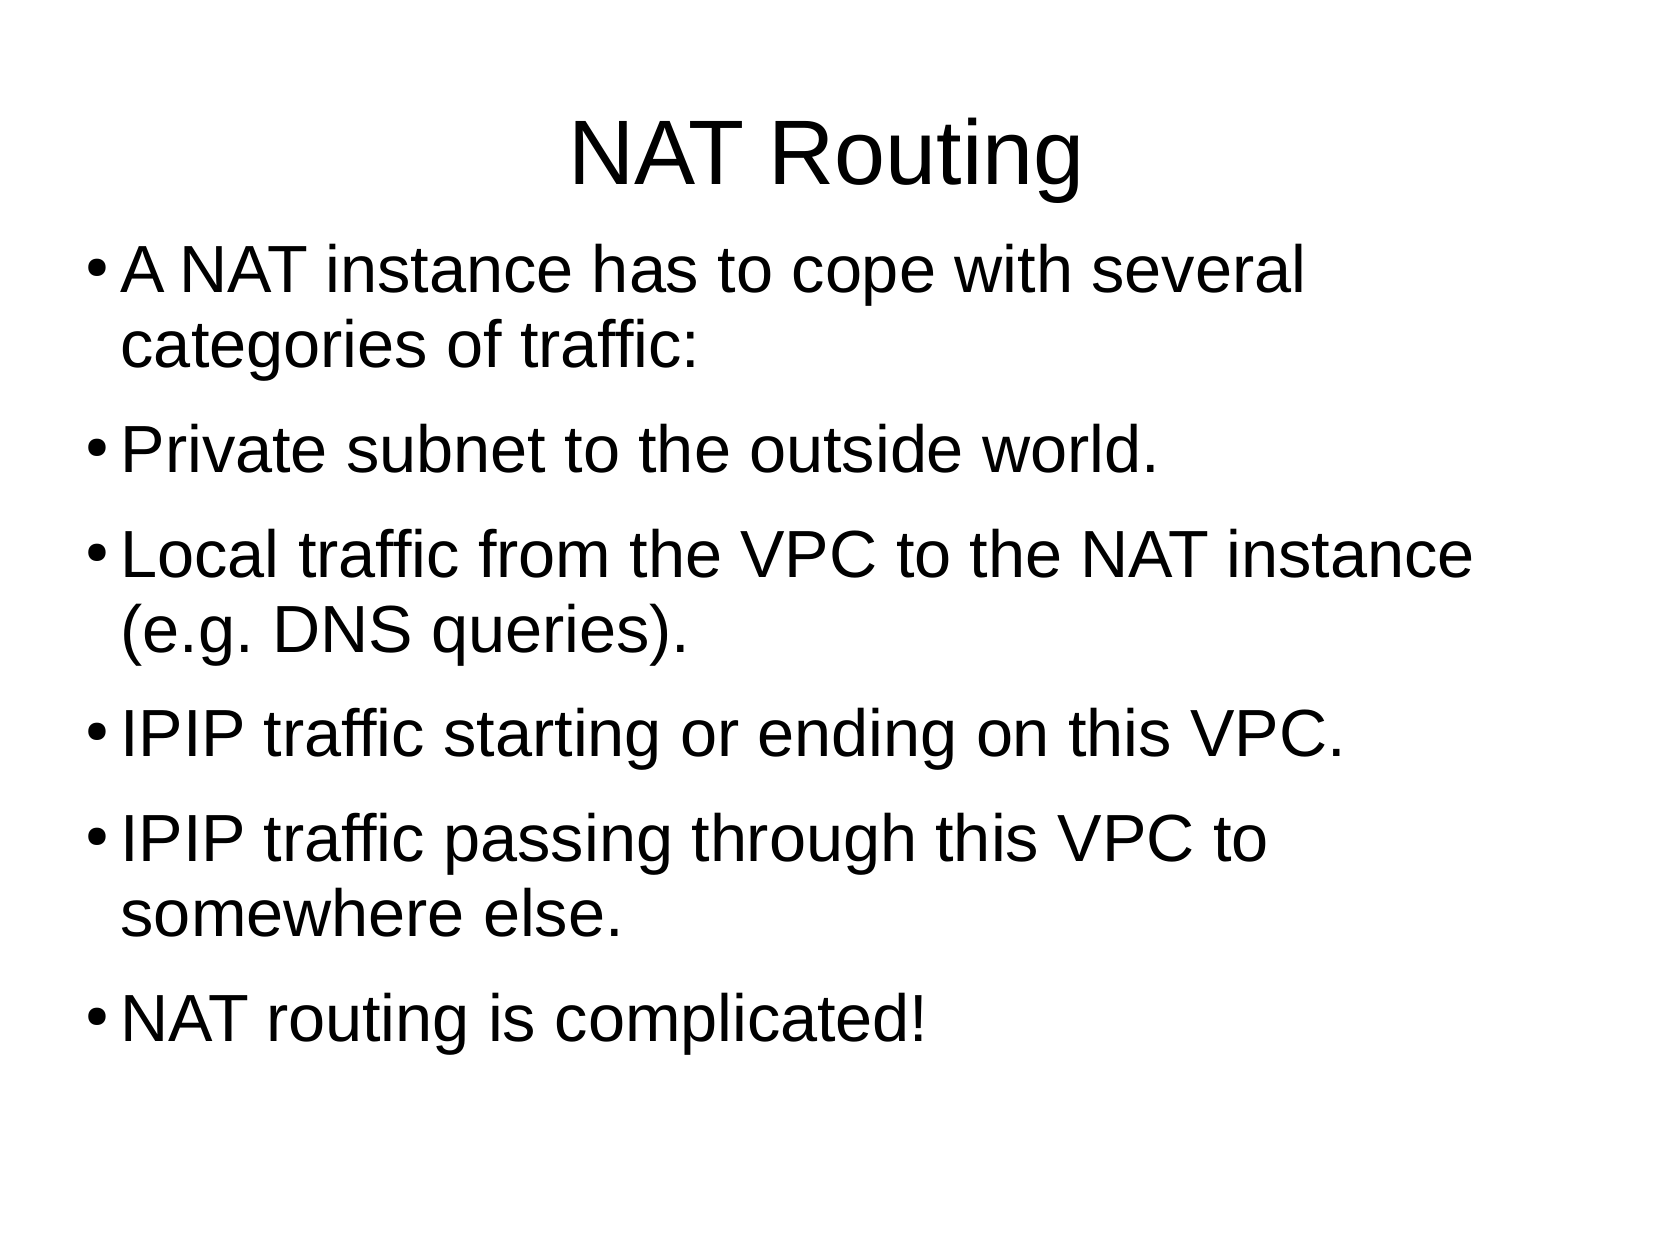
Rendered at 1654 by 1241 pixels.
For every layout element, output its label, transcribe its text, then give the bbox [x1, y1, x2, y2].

subtitle A NAT instance has to cope with several categories of traffic: Private subnet to the outside world. Local traffic from the VPC to the NAT instance (e.g. DNS queries). IPIP traffic starting or ending on this VPC. IPIP traffic passing through this VPC to somewhere else. NAT routing is complicated! [85, 232, 1574, 1056]
title NAT Routing [82, 49, 1571, 257]
